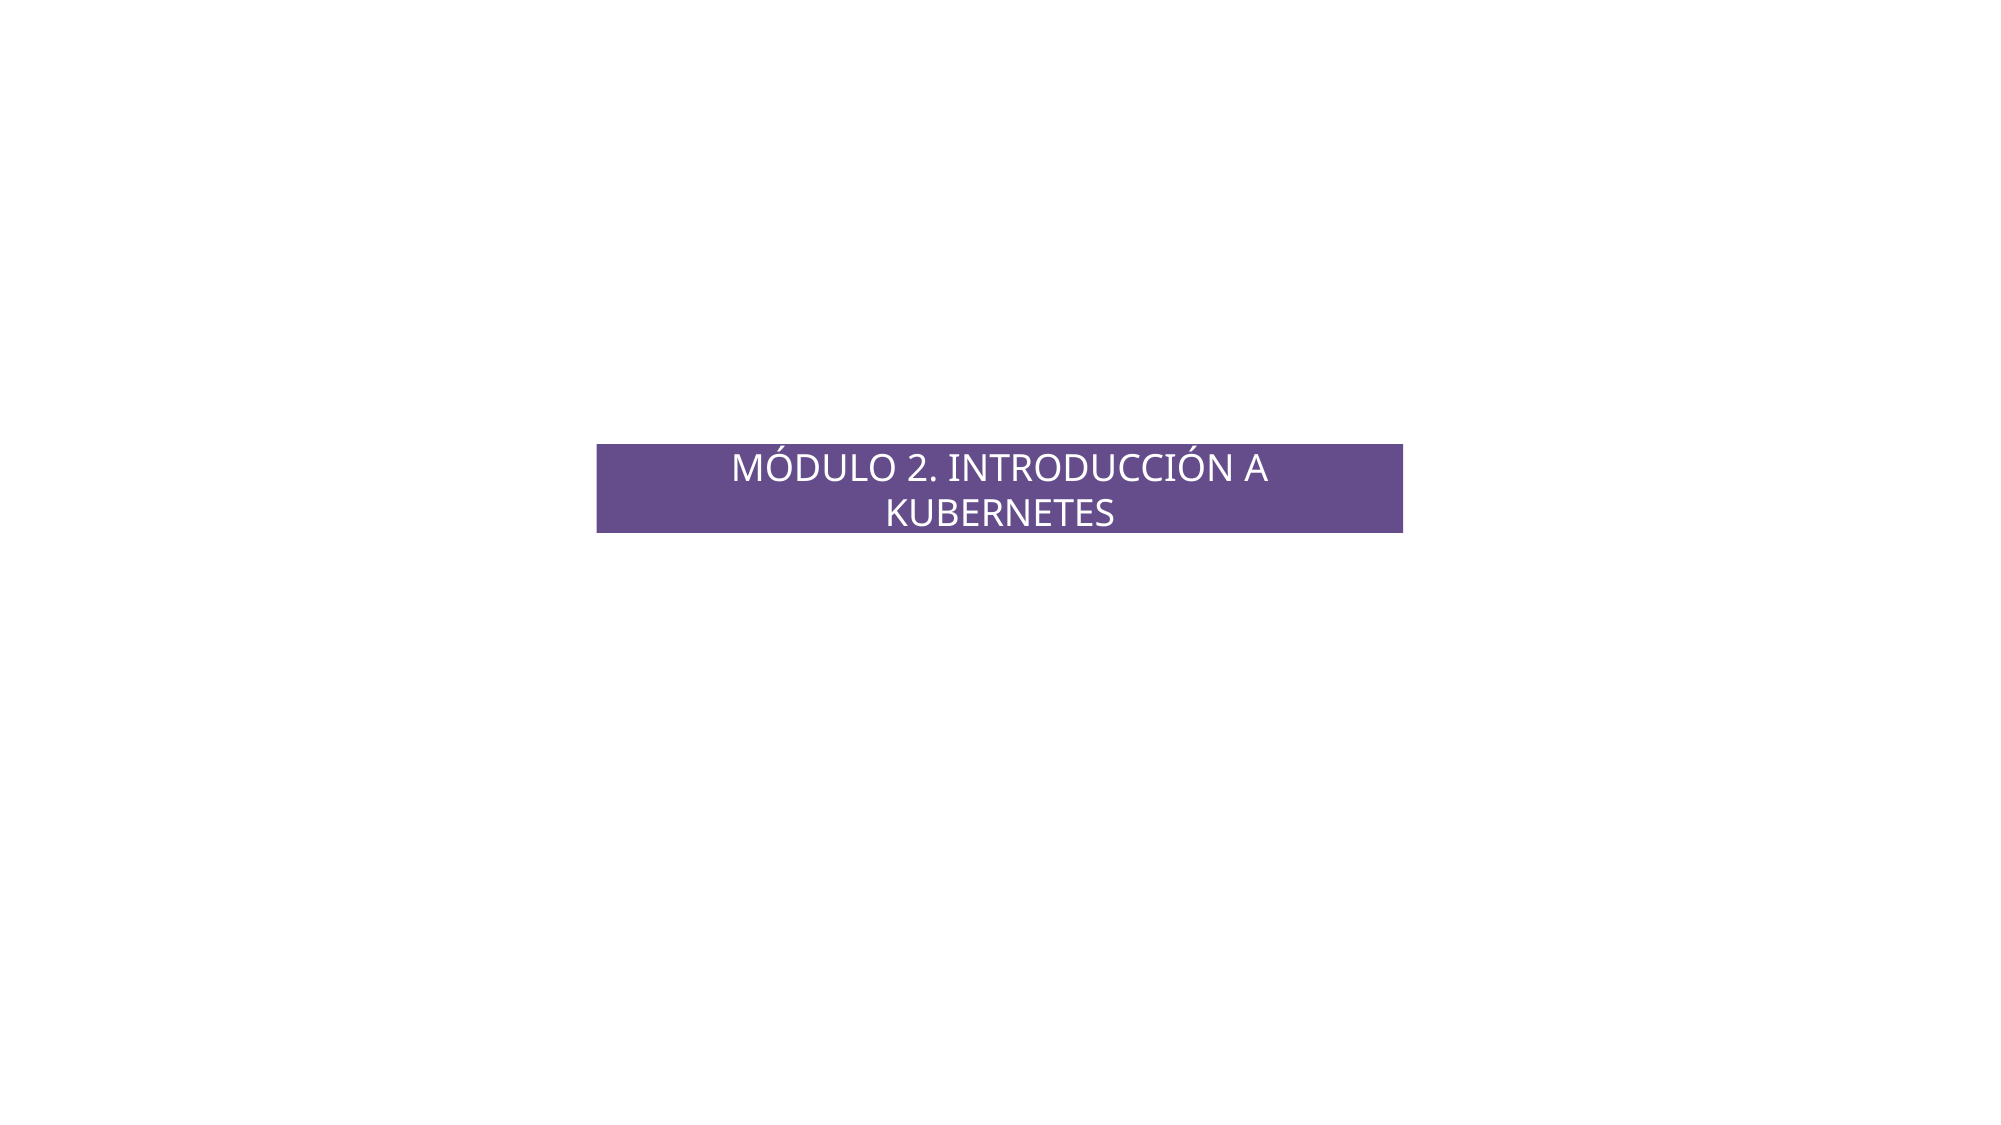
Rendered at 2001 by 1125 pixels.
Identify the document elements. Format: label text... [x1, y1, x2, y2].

text_box MÓDULO 2. INTRODUCCIÓN A KUBERNETES [596, 444, 1404, 533]
